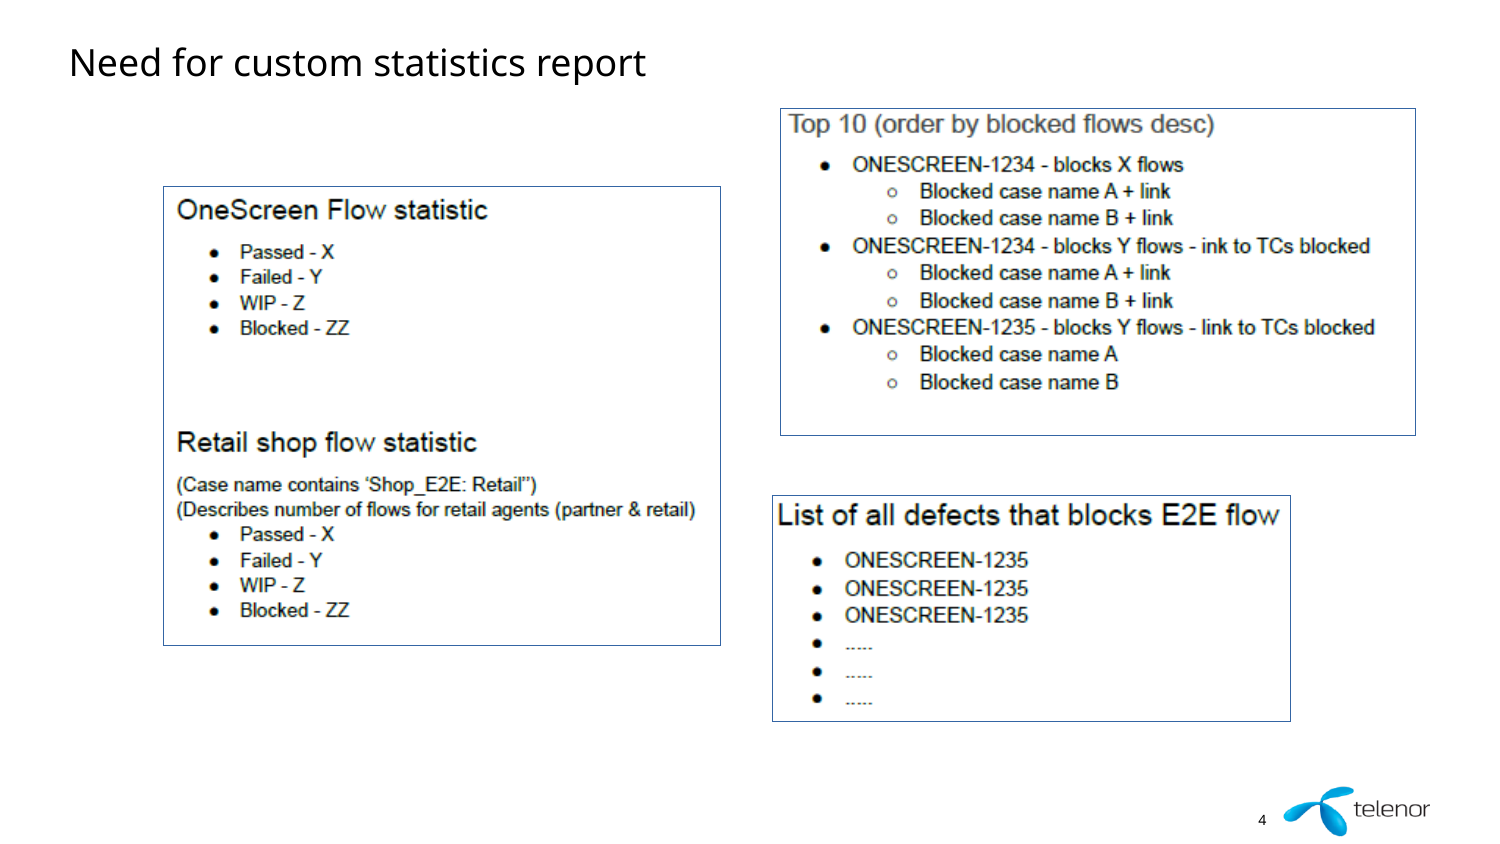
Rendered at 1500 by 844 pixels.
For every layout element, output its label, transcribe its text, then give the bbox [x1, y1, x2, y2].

picture [780, 108, 1416, 436]
picture [772, 494, 1291, 722]
title Need for custom statistics report [68, 39, 1430, 85]
picture [1277, 782, 1430, 844]
picture [163, 186, 721, 646]
